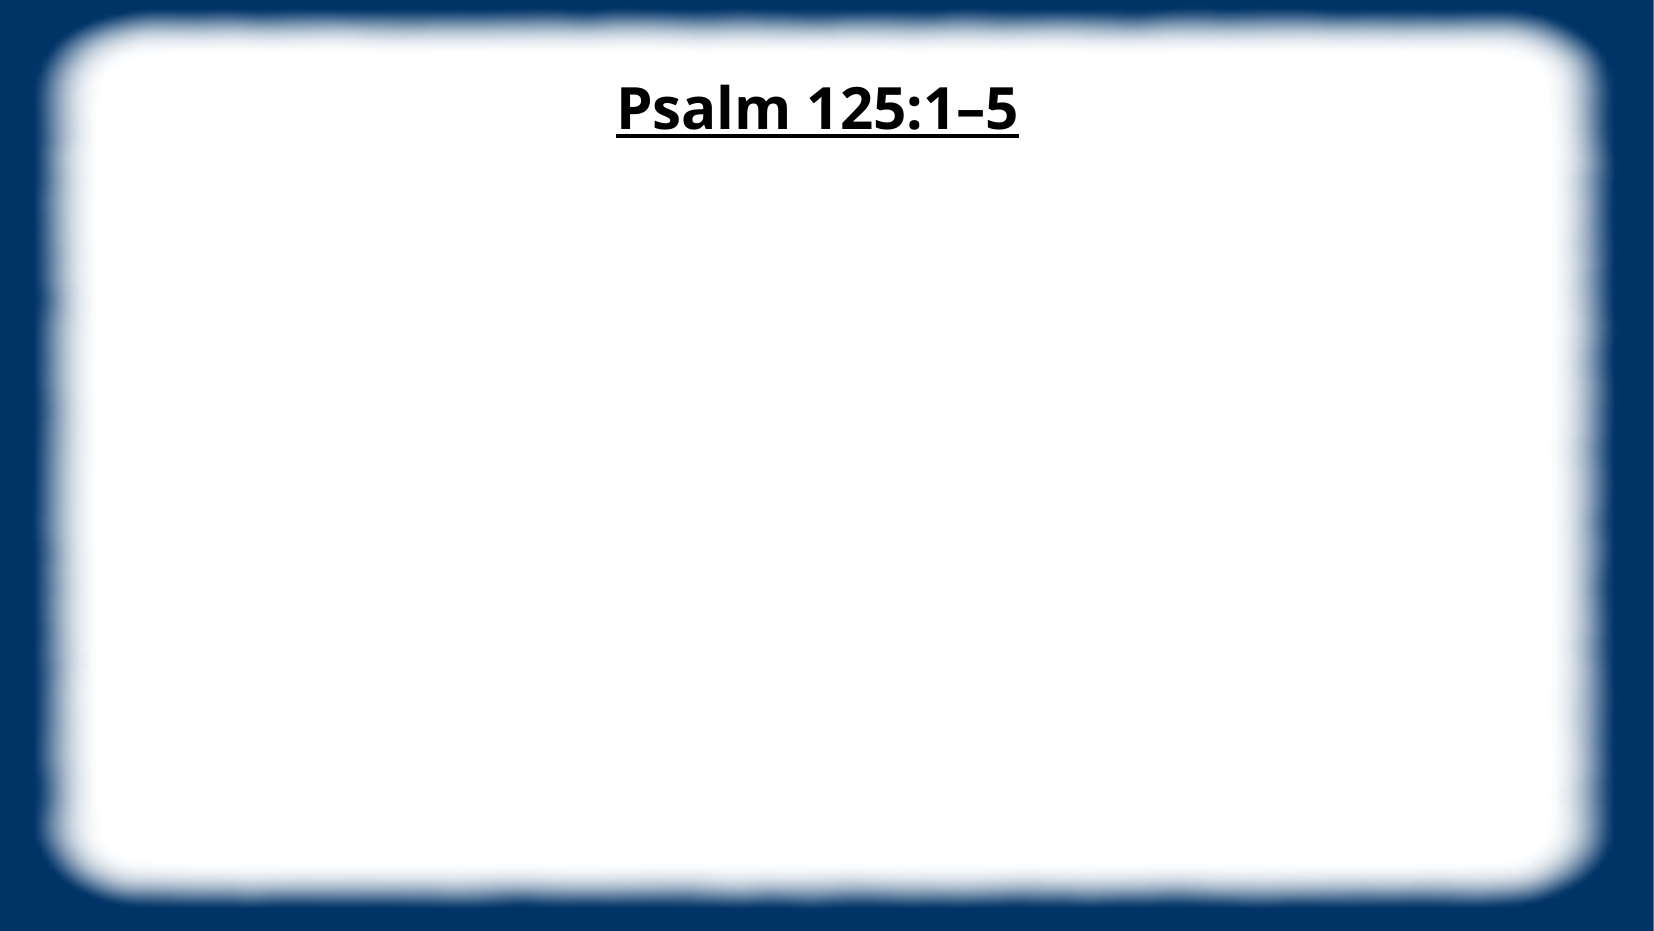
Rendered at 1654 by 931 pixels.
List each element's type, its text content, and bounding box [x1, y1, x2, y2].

text_box Psalm 125:1–5 [105, 60, 1531, 153]
picture [0, 0, 1654, 931]
